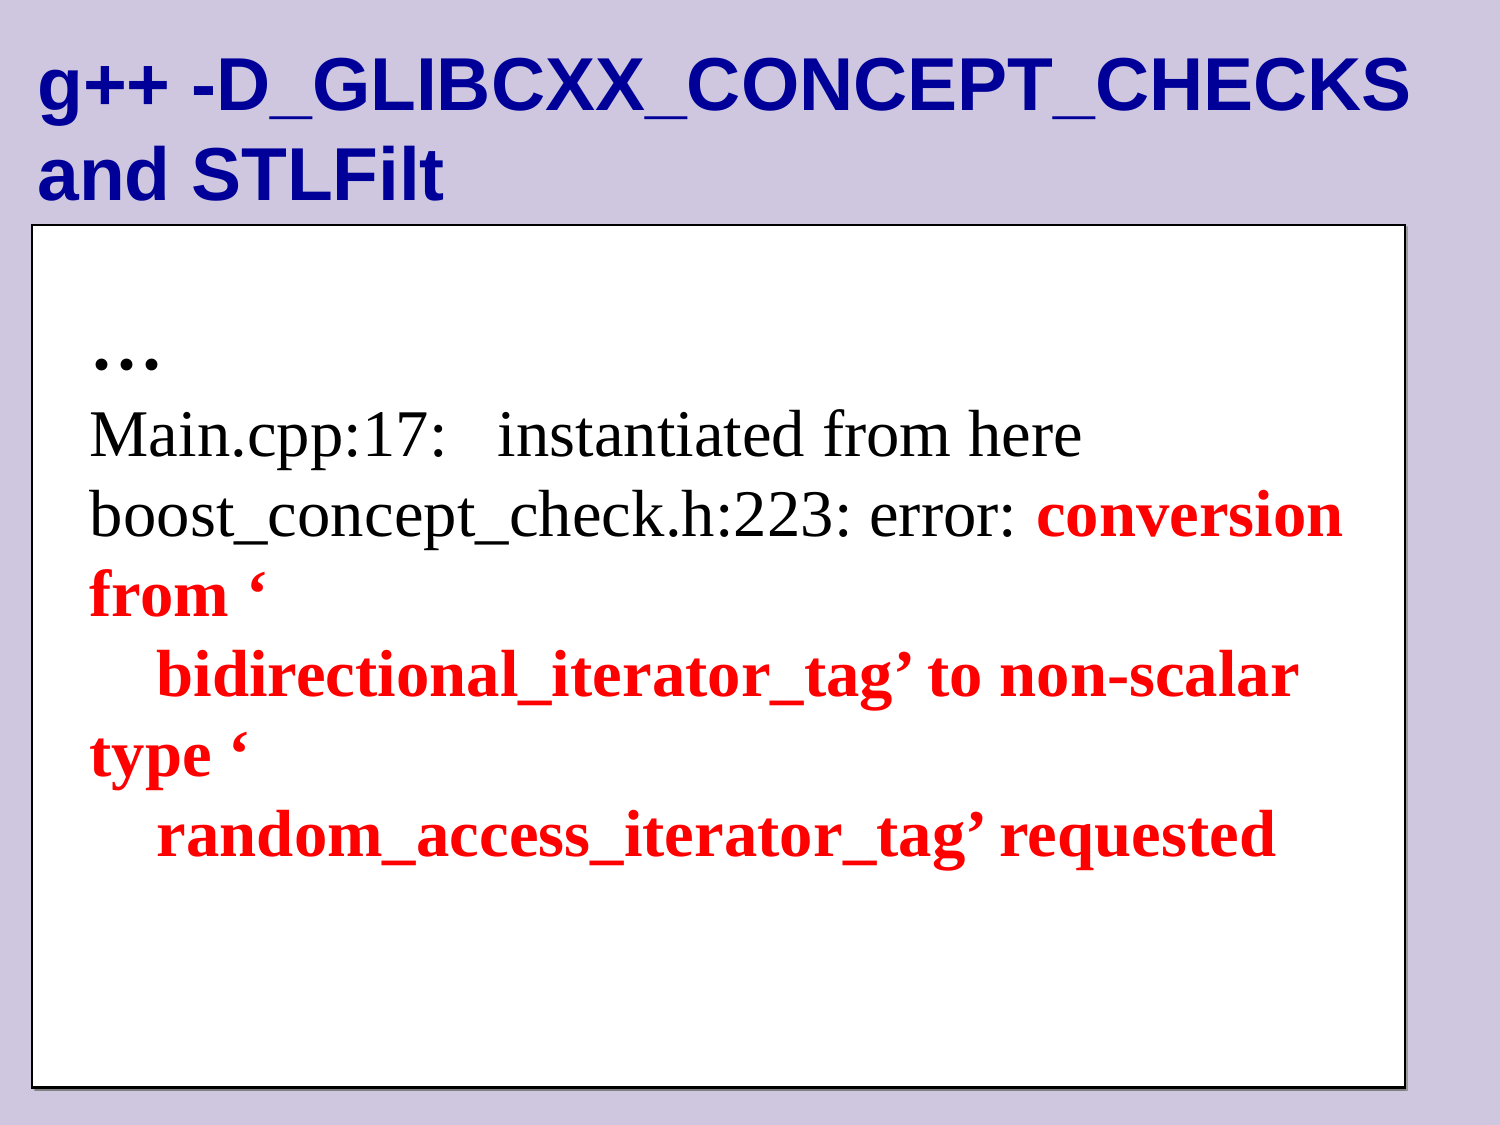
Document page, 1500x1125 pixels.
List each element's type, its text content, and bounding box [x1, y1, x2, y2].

text_box [268, 833, 280, 853]
text_box ... Main.cpp:17: instantiated from here boost_concept_check.h:223: error: conversion from ‘ bidirectional_iterator_tag’ to non-scalar type ‘ random_access_iterator_tag’ requested [75, 262, 1447, 833]
text_box [32, 224, 1405, 1088]
text_box [428, 841, 436, 853]
text_box [736, 841, 744, 853]
text_box [791, 833, 800, 853]
text_box [910, 841, 918, 853]
text_box [1069, 833, 1081, 853]
text_box [944, 833, 953, 843]
text_box [1251, 833, 1263, 853]
text_box [1107, 833, 1117, 852]
text_box [940, 858, 958, 867]
text_box [198, 841, 206, 853]
title g++ -D_GLIBCXX_CONCEPT_CHECKS and STLFilt [37, 25, 1500, 225]
text_box [306, 833, 315, 853]
